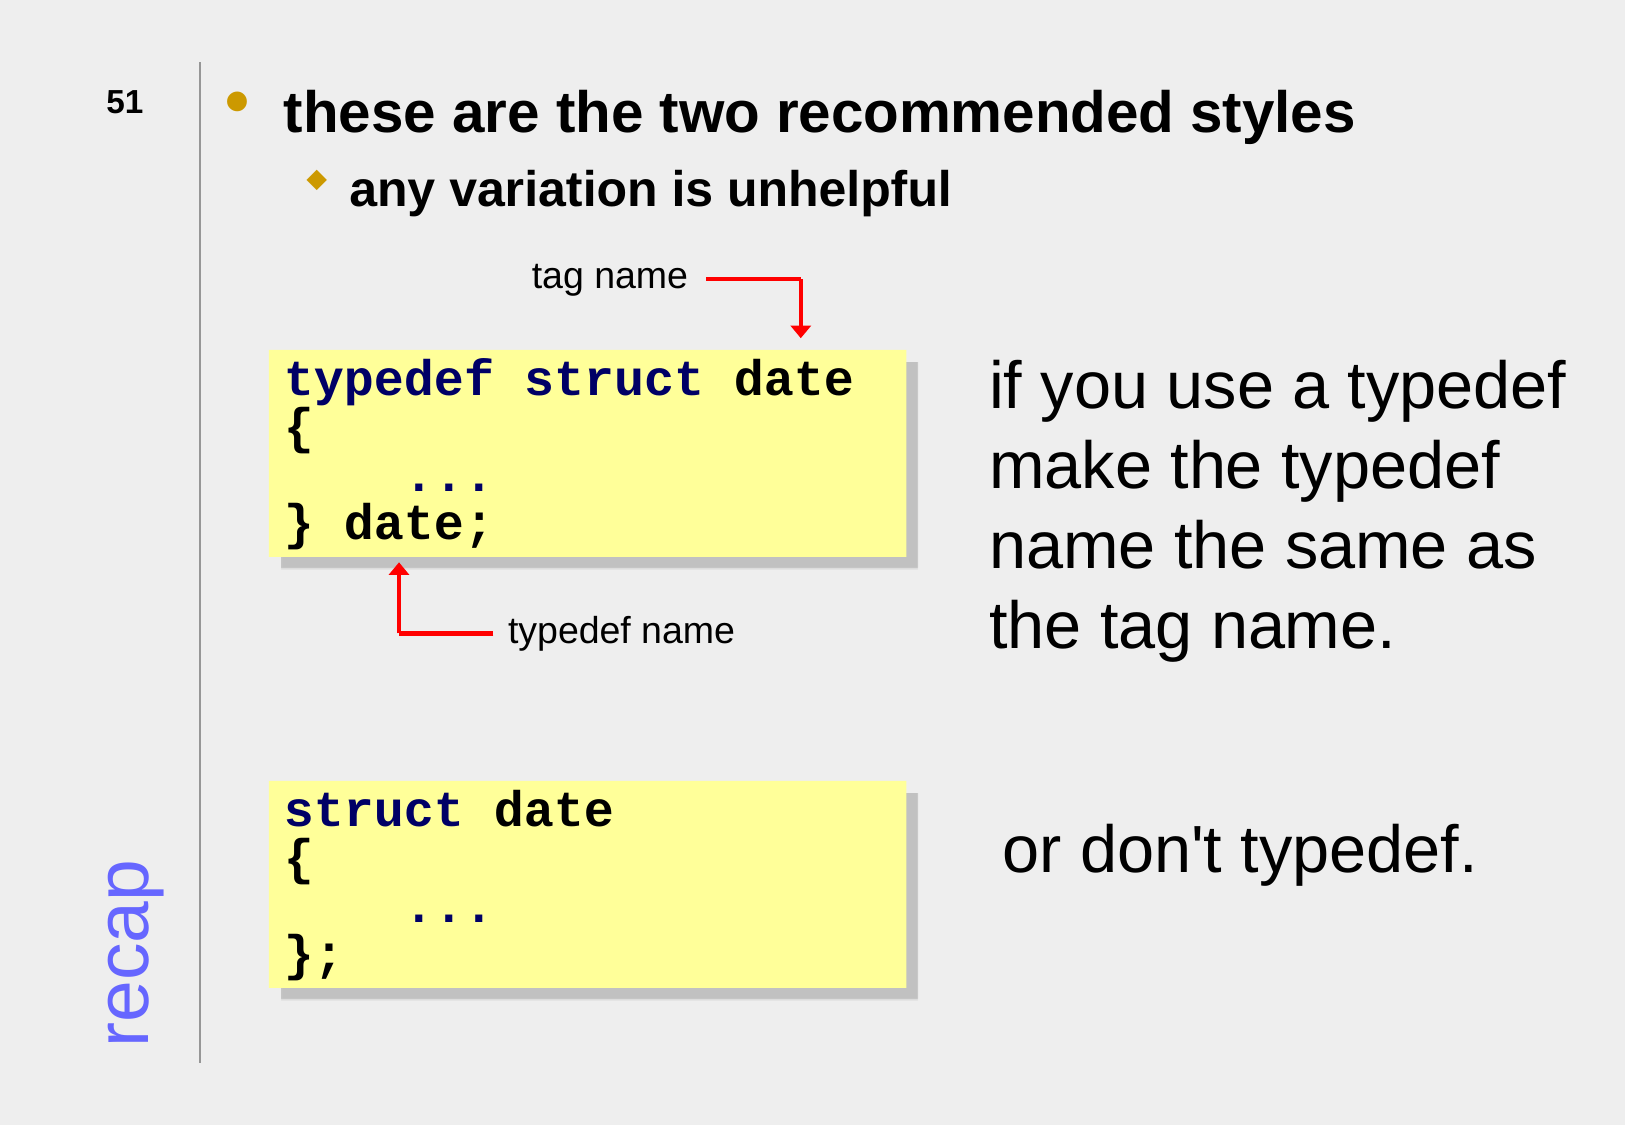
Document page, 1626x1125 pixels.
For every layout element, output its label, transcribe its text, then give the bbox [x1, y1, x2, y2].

text_box typedef struct date { ... } date; [268, 349, 907, 557]
text_box struct date { ... }; [268, 780, 907, 988]
text_box if you use a typedef make the typedef name the same as the tag name. [974, 333, 1583, 670]
text_box or don't typedef. [987, 798, 1494, 894]
list these are the two recommended styles any variation is unhelpful [212, 66, 1625, 1067]
title recap [50, 187, 188, 1063]
text_box typedef name [493, 597, 789, 659]
text_box tag name [517, 243, 1073, 305]
